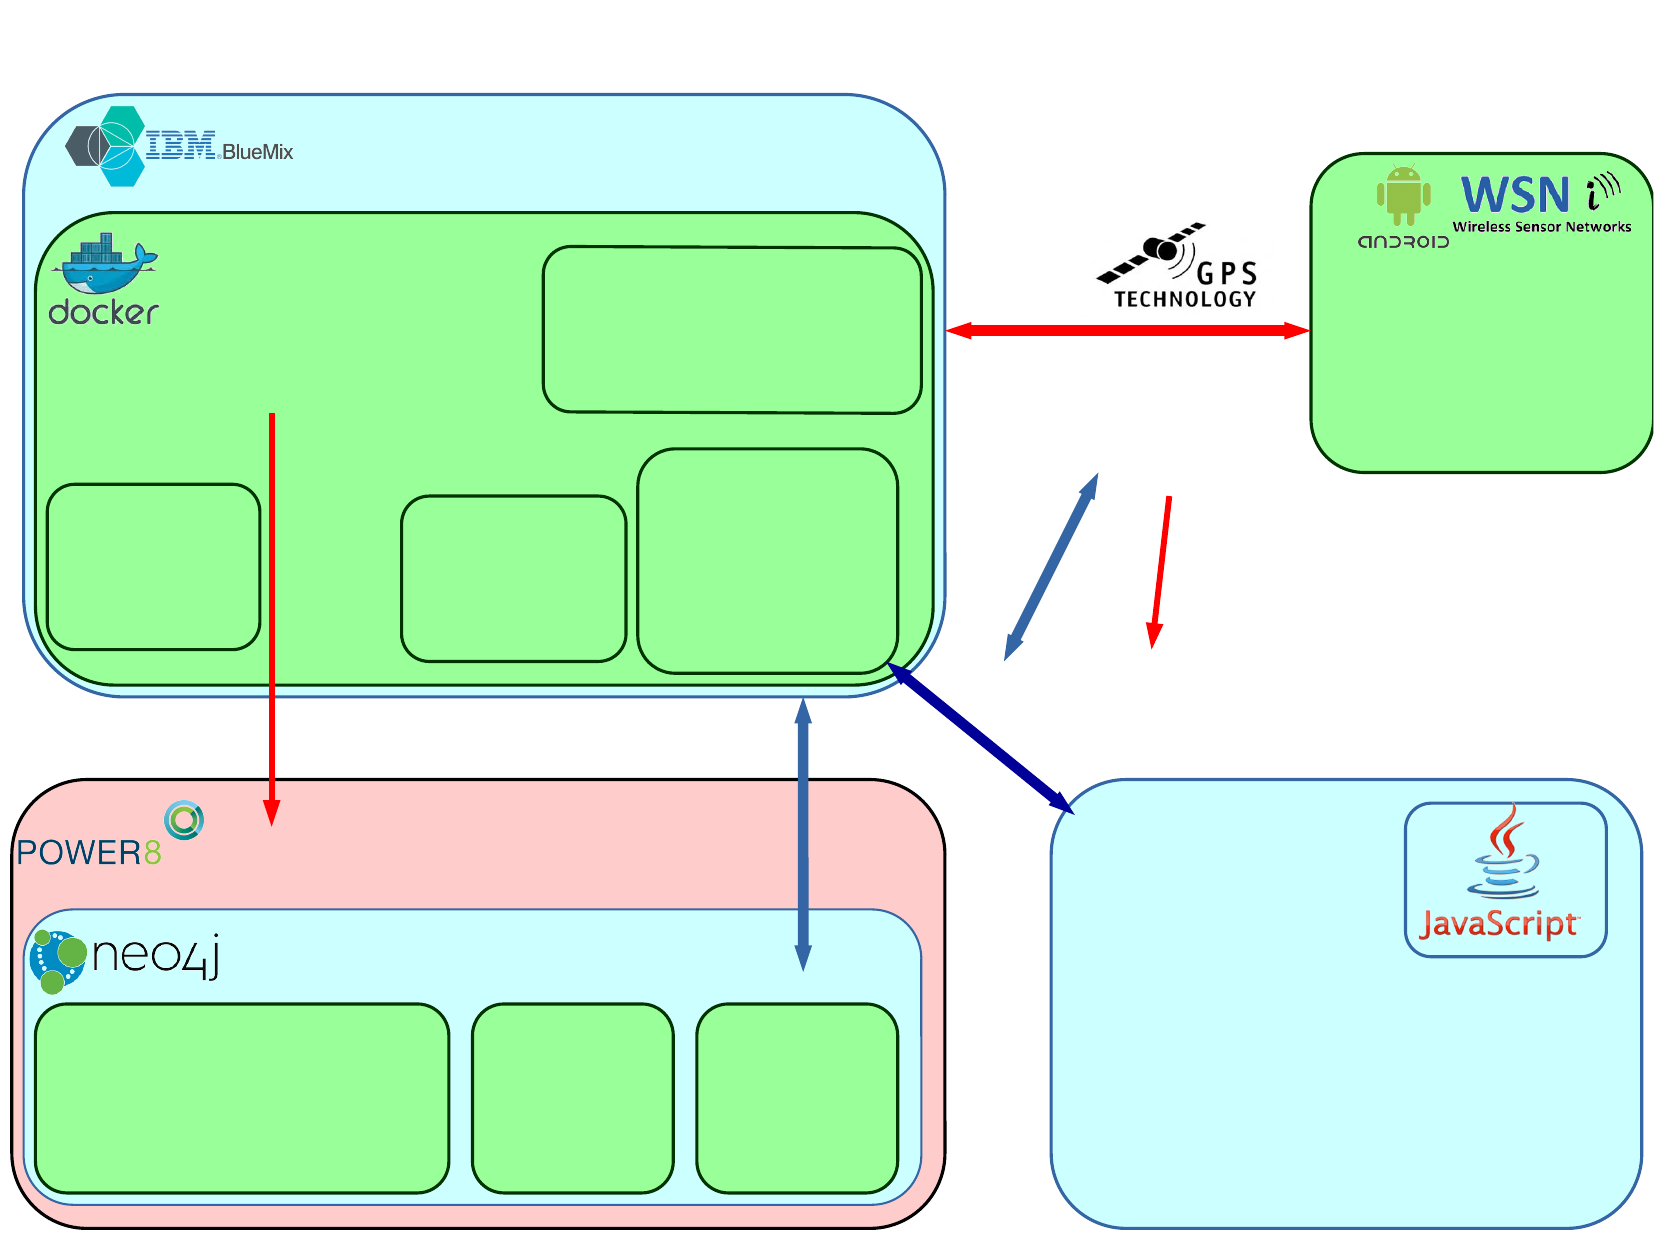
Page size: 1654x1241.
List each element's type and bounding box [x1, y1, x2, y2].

text_box [23, 94, 945, 697]
picture [1417, 791, 1583, 957]
picture [0, 794, 225, 875]
picture [23, 921, 225, 1002]
text_box [1311, 153, 1654, 473]
picture [1081, 212, 1276, 319]
picture [1358, 163, 1449, 249]
text_box [1051, 779, 1642, 1229]
picture [28, 212, 178, 345]
picture [1452, 153, 1632, 237]
text_box [11, 779, 945, 1229]
picture [63, 104, 296, 189]
